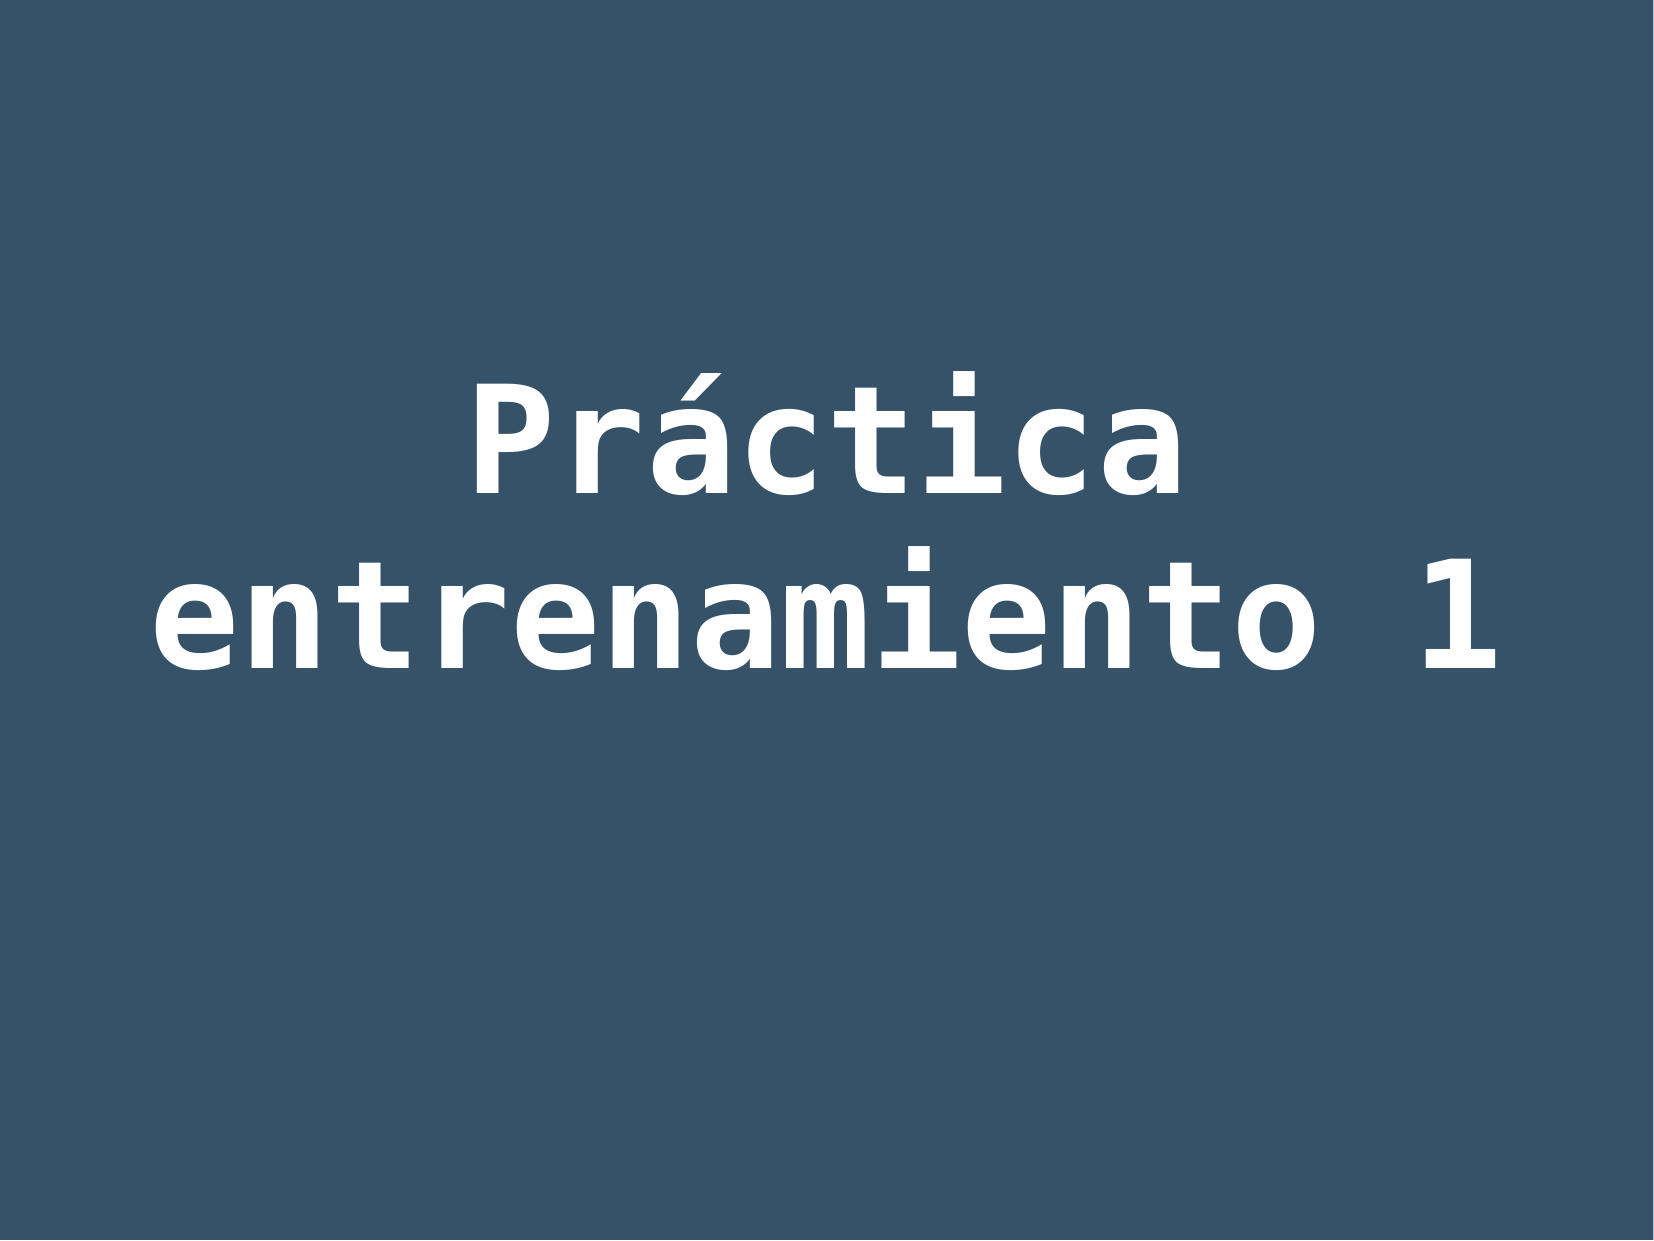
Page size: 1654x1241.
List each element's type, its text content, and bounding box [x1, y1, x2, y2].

subtitle Práctica entrenamiento 1 [82, 49, 1571, 1010]
